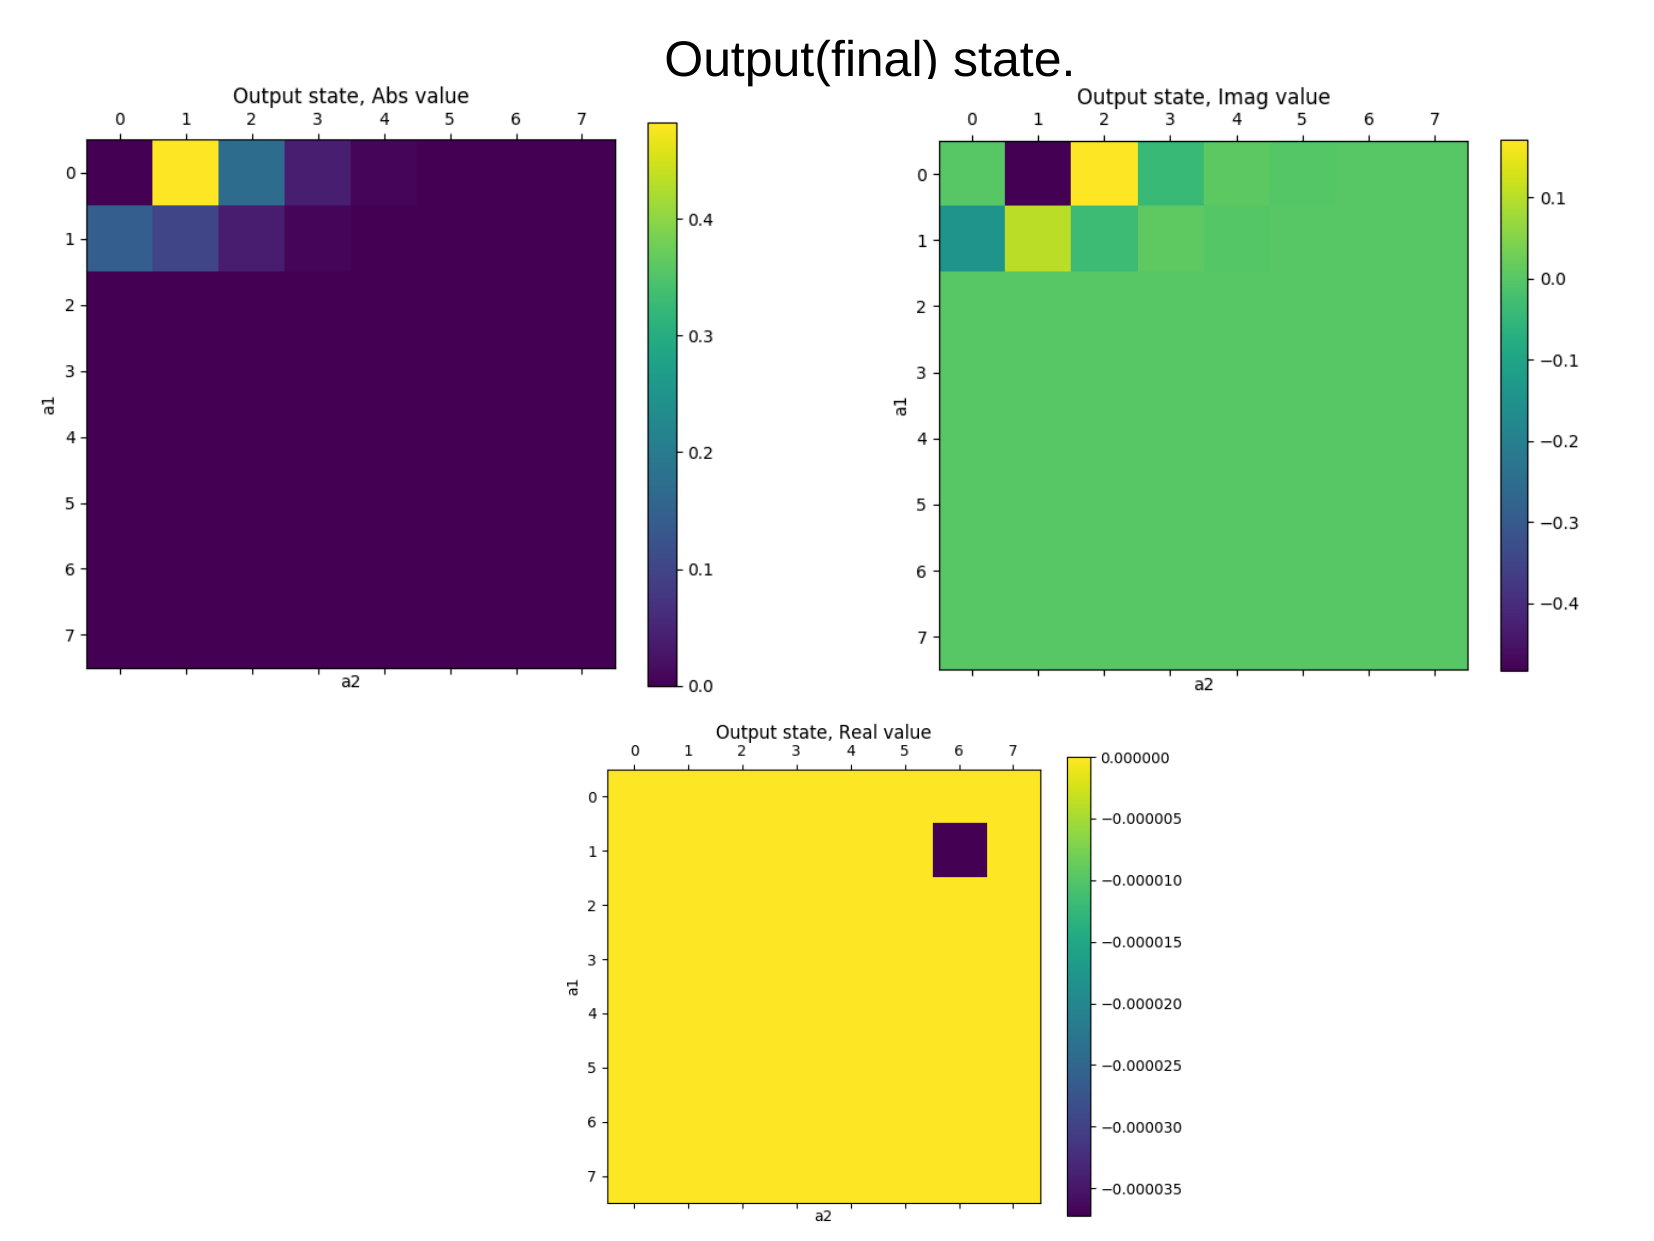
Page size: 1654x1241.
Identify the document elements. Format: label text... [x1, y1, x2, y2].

picture [35, 82, 726, 697]
picture [882, 79, 1583, 695]
text_box Output(final) state. [649, 23, 1099, 95]
picture [566, 711, 1186, 1230]
